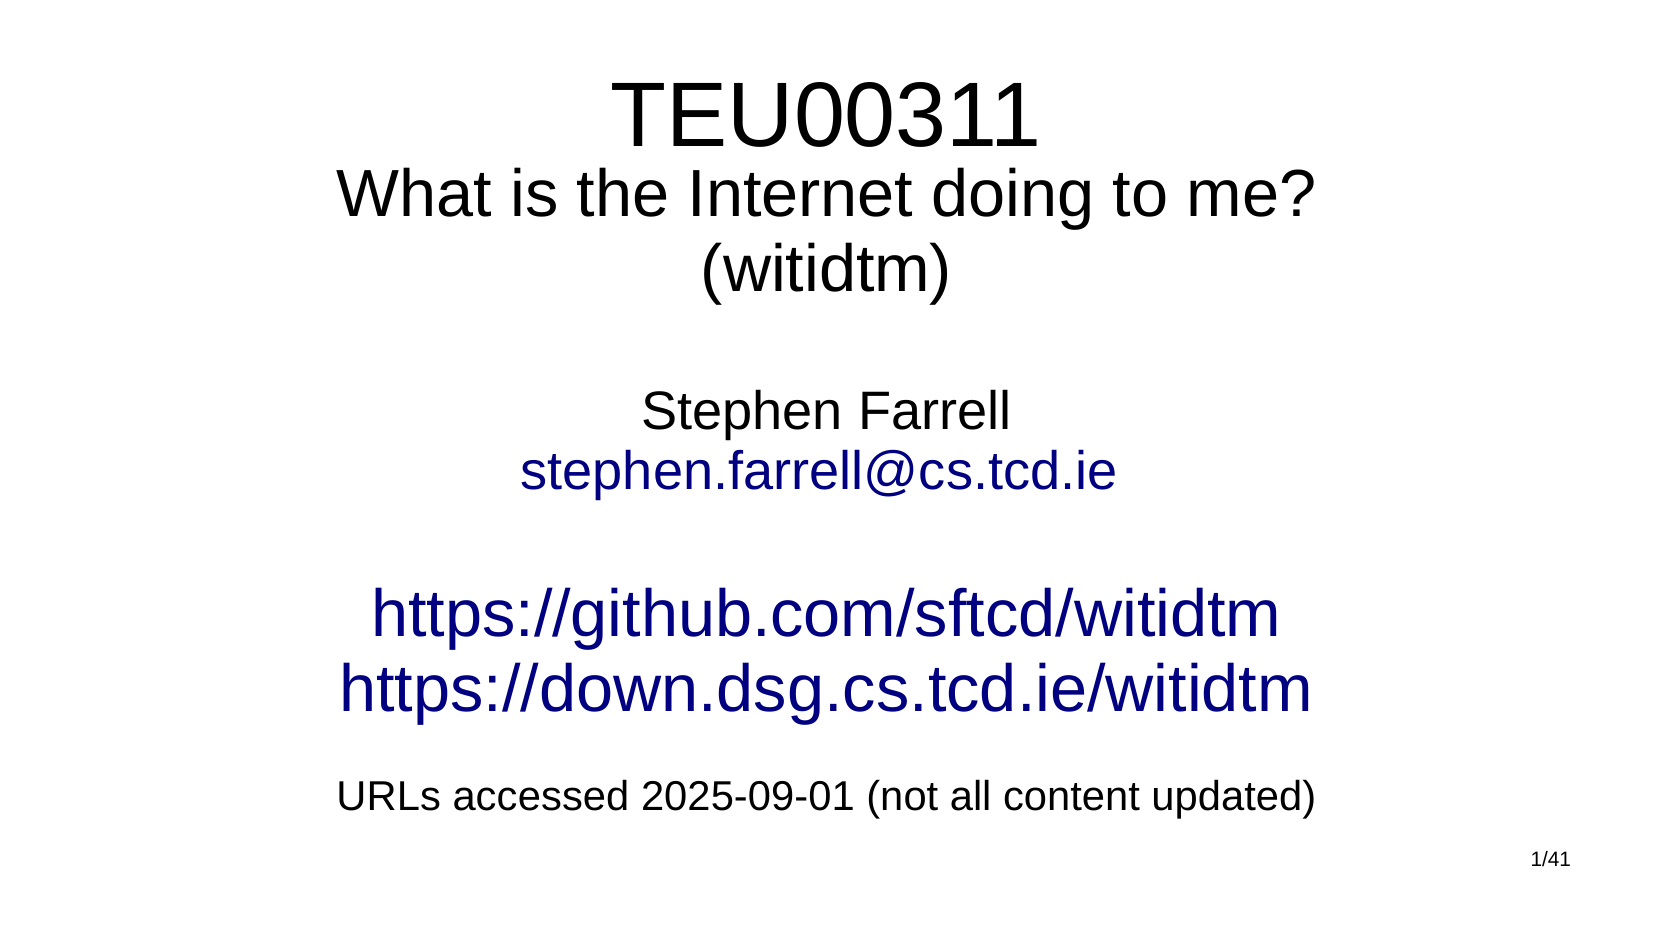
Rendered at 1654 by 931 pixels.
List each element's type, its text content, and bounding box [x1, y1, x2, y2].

title TEU00311 [82, 37, 1571, 148]
subtitle What is the Internet doing to me? (witidtm) Stephen Farrell stephen.farrell@cs.tcd.ie https://github.com/sftcd/witidtm https://down.dsg.cs.tcd.ie/witidtm URLs accessed 2025-09-01 (not all content updated) [82, 148, 1571, 826]
